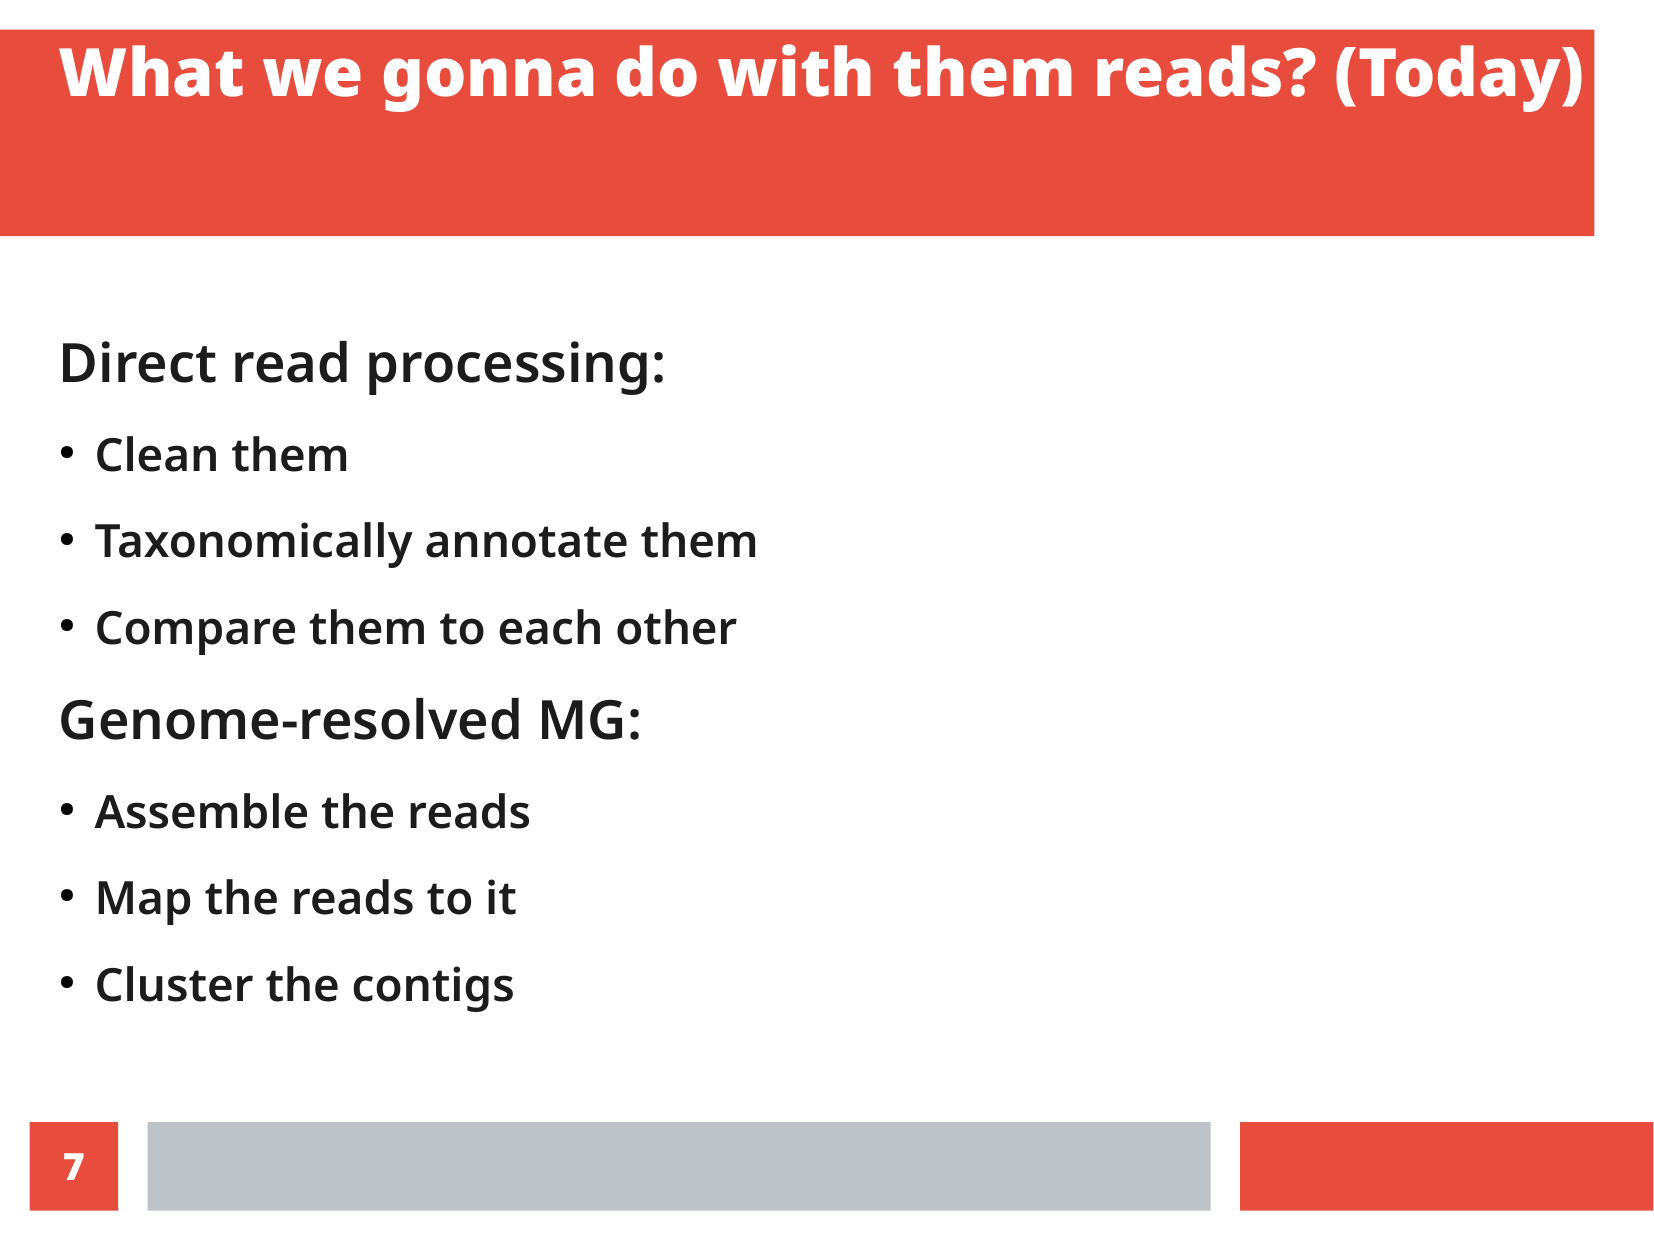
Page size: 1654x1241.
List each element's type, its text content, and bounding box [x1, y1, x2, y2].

title What we gonna do with them reads? (Today) [59, 59, 1595, 207]
list Direct read processing: Clean them Taxonomically annotate them Compare them to each other Genome-resolved MG: Assemble the reads Map the reads to it Cluster the contigs [59, 324, 1565, 1093]
